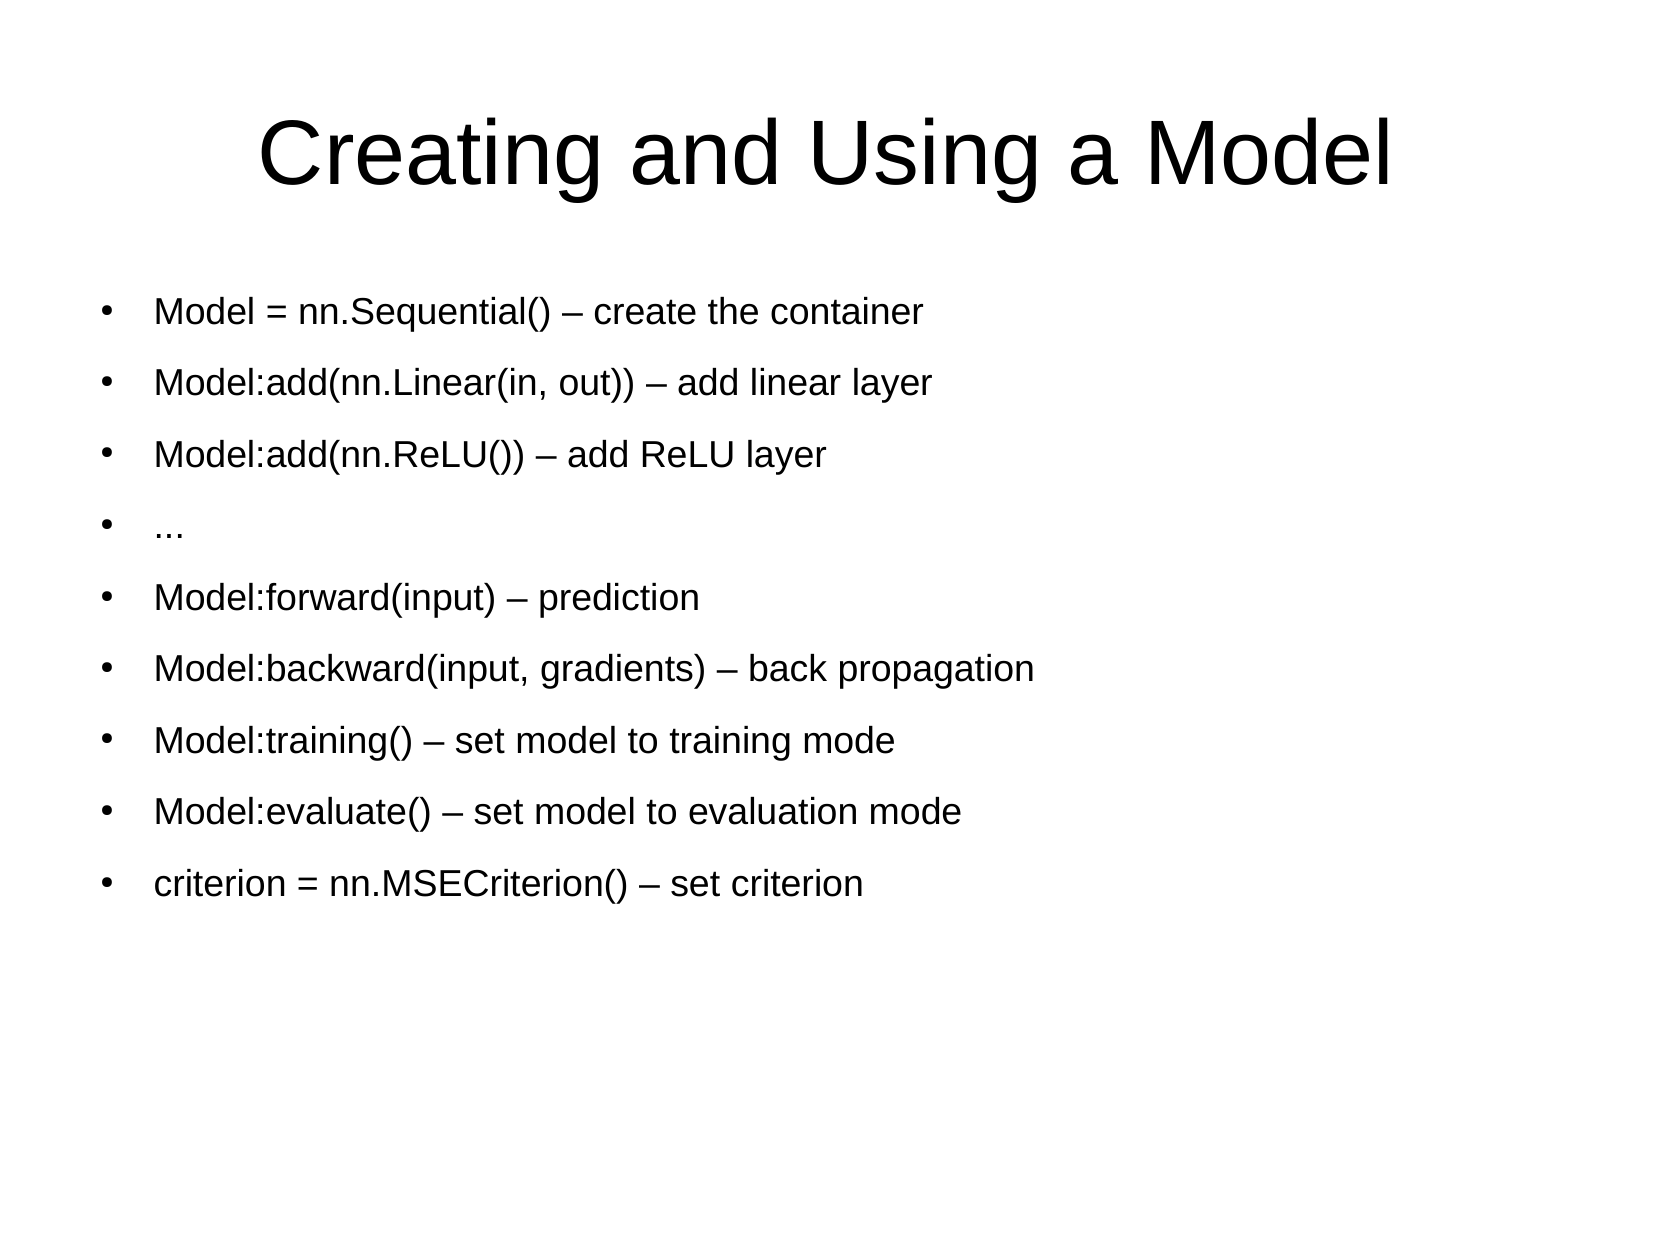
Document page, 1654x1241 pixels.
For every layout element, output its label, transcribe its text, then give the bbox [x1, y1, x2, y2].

title Creating and Using a Model [82, 49, 1571, 257]
list Model = nn.Sequential() – create the container Model:add(nn.Linear(in, out)) – add linear layer Model:add(nn.ReLU()) – add ReLU layer ... Model:forward(input) – prediction Model:backward(input, gradients) – back propagation Model:training() – set model to training mode Model:evaluate() – set model to evaluation mode criterion = nn.MSECriterion() – set criterion [82, 290, 1571, 1010]
